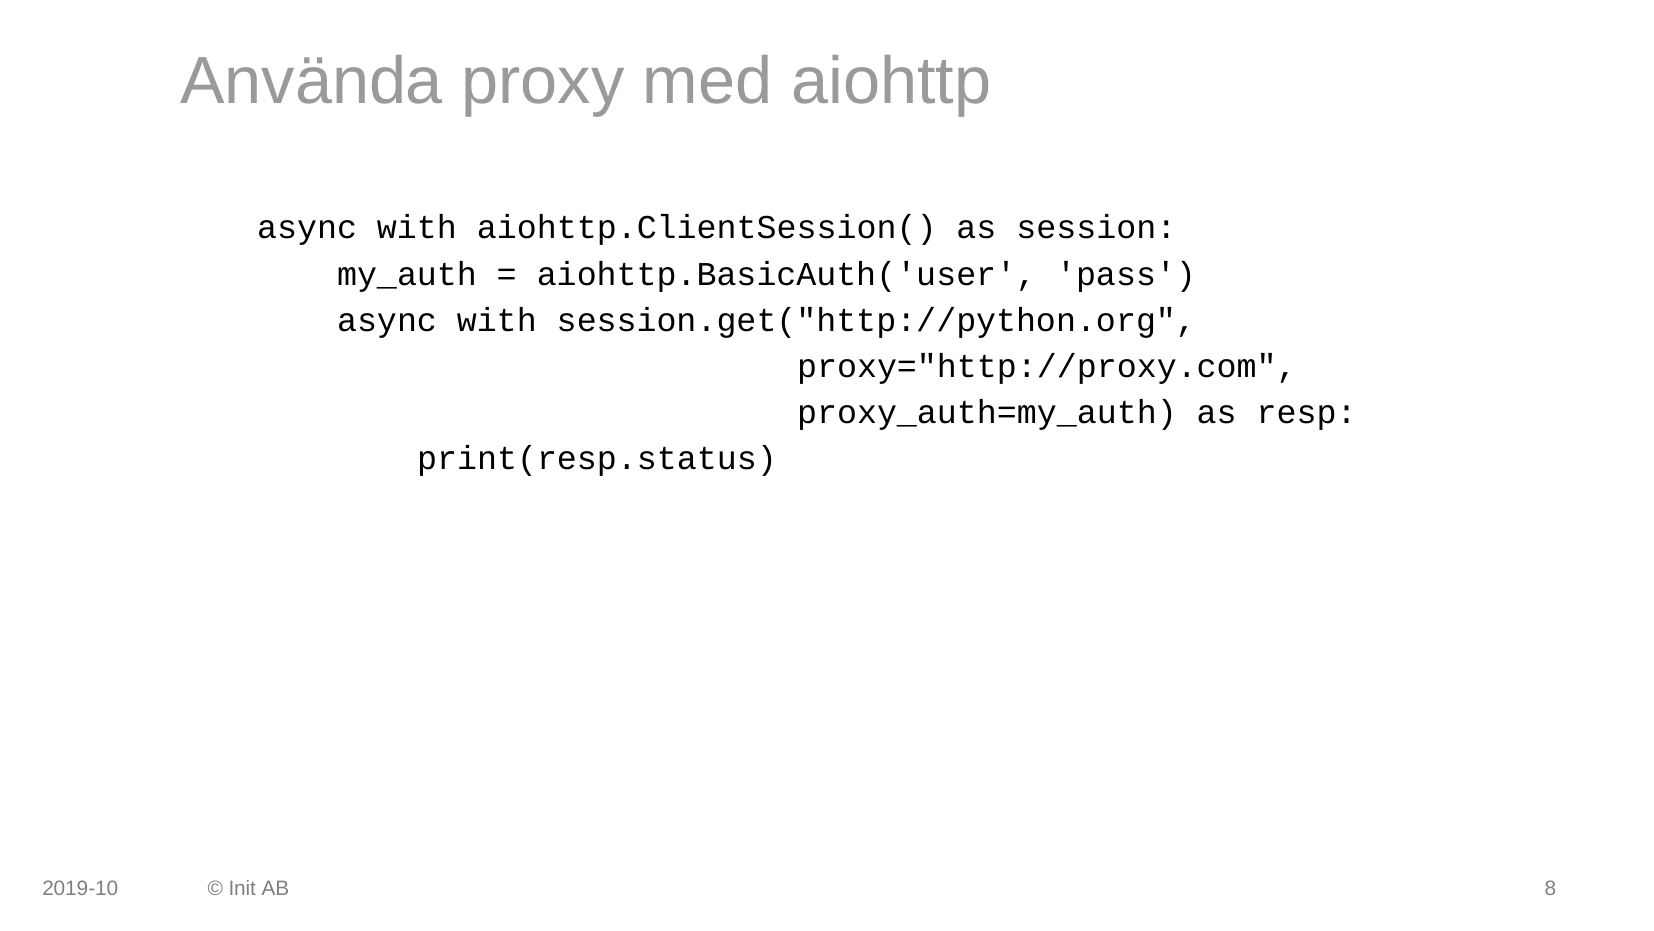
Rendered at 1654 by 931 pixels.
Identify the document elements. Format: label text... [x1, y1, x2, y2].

text_box async with aiohttp.ClientSession() as session: my_auth = aiohttp.BasicAuth('user', 'pass') async with session.get("http://python.org", proxy="http://proxy.com", proxy_auth=my_auth) as resp: print(resp.status) [165, 156, 1489, 852]
text_box © Init AB [192, 857, 1461, 908]
text_box 2019-10 [27, 857, 166, 908]
text_box Använda proxy med aiohttp [165, 0, 1489, 125]
text_box <nummer> [1488, 857, 1571, 908]
